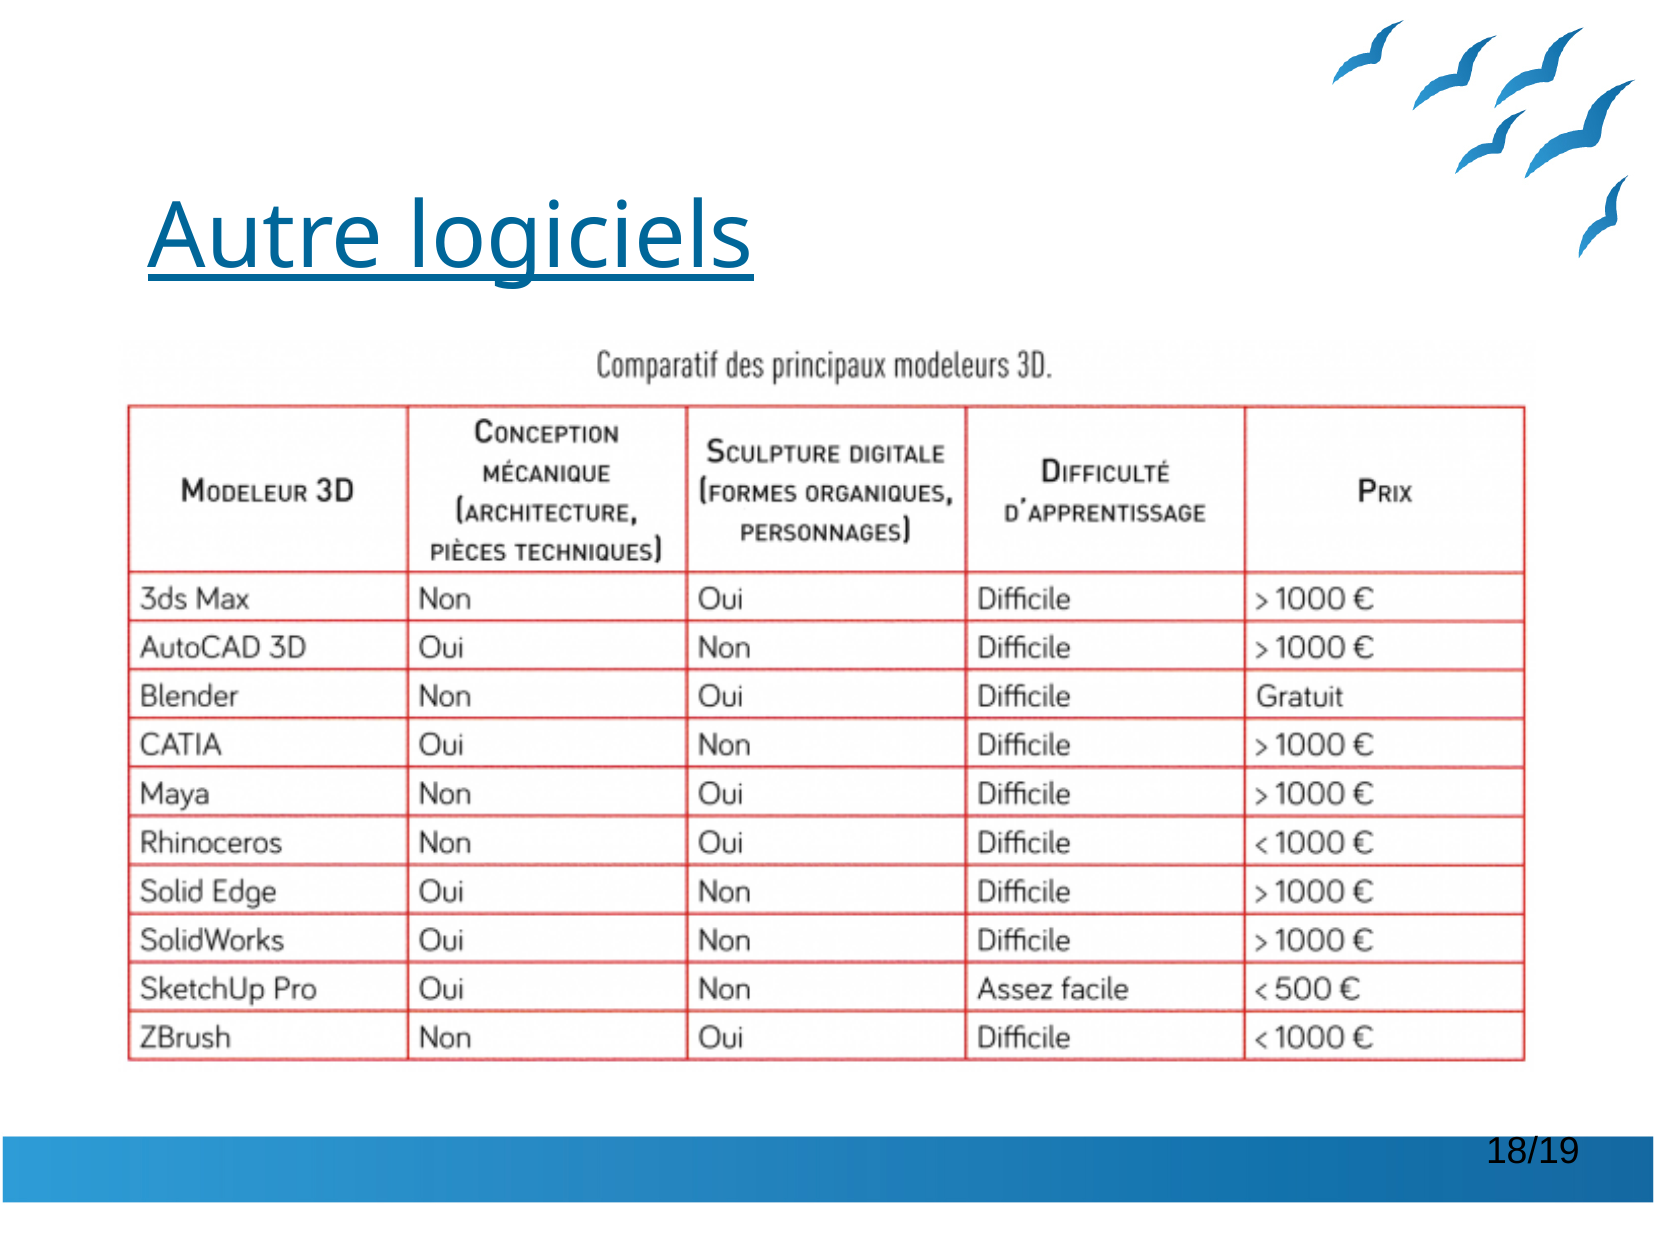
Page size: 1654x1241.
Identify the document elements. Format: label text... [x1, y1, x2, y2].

picture [0, 0, 1654, 1241]
text_box <numéro>/19 [1471, 1122, 1654, 1193]
title Autre logiciels [147, 173, 1506, 290]
